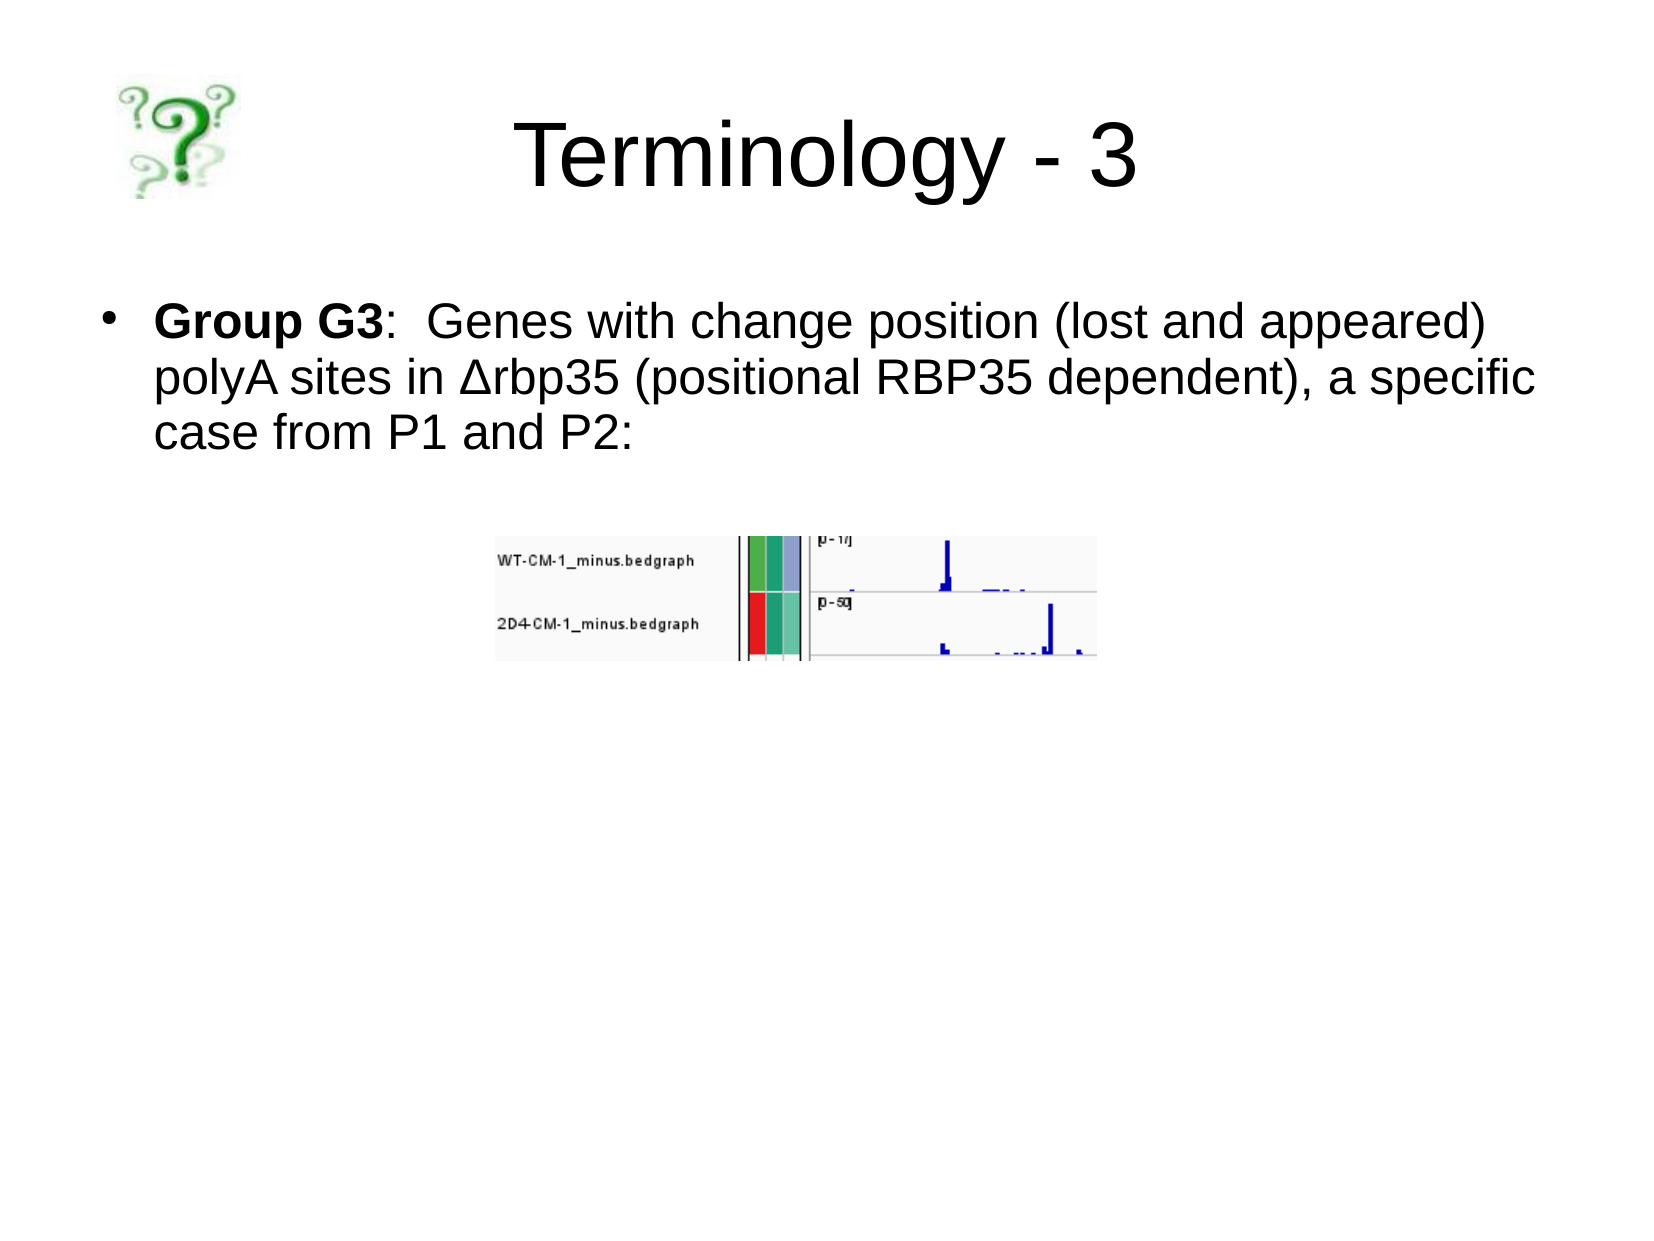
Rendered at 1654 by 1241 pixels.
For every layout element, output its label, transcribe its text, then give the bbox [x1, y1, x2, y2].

title Terminology - 3 [82, 49, 1571, 257]
picture [116, 74, 241, 199]
text_box Group G3: Genes with change position (lost and appeared) polyA sites in Δrbp35 (positional RBP35 dependent), a specific case from P1 and P2: [82, 290, 1571, 1010]
picture [495, 536, 1097, 661]
